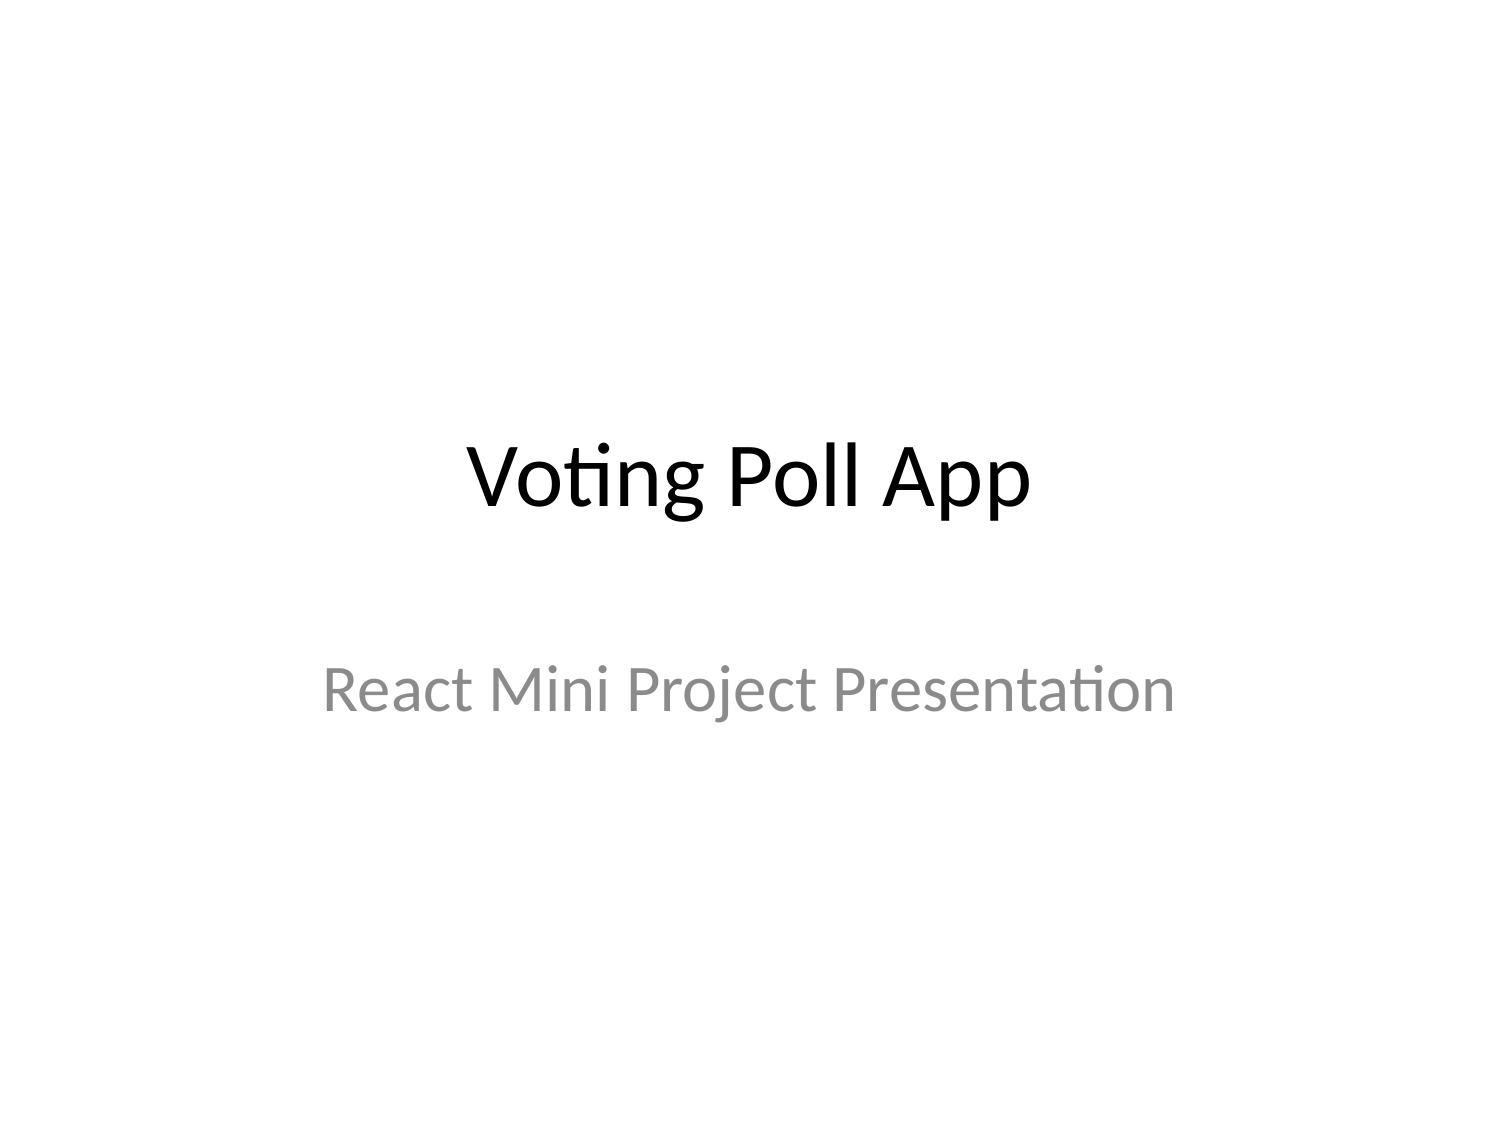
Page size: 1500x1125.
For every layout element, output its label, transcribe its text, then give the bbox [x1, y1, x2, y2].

title Voting Poll App [112, 349, 1388, 591]
subtitle React Mini Project Presentation [225, 637, 1275, 925]
